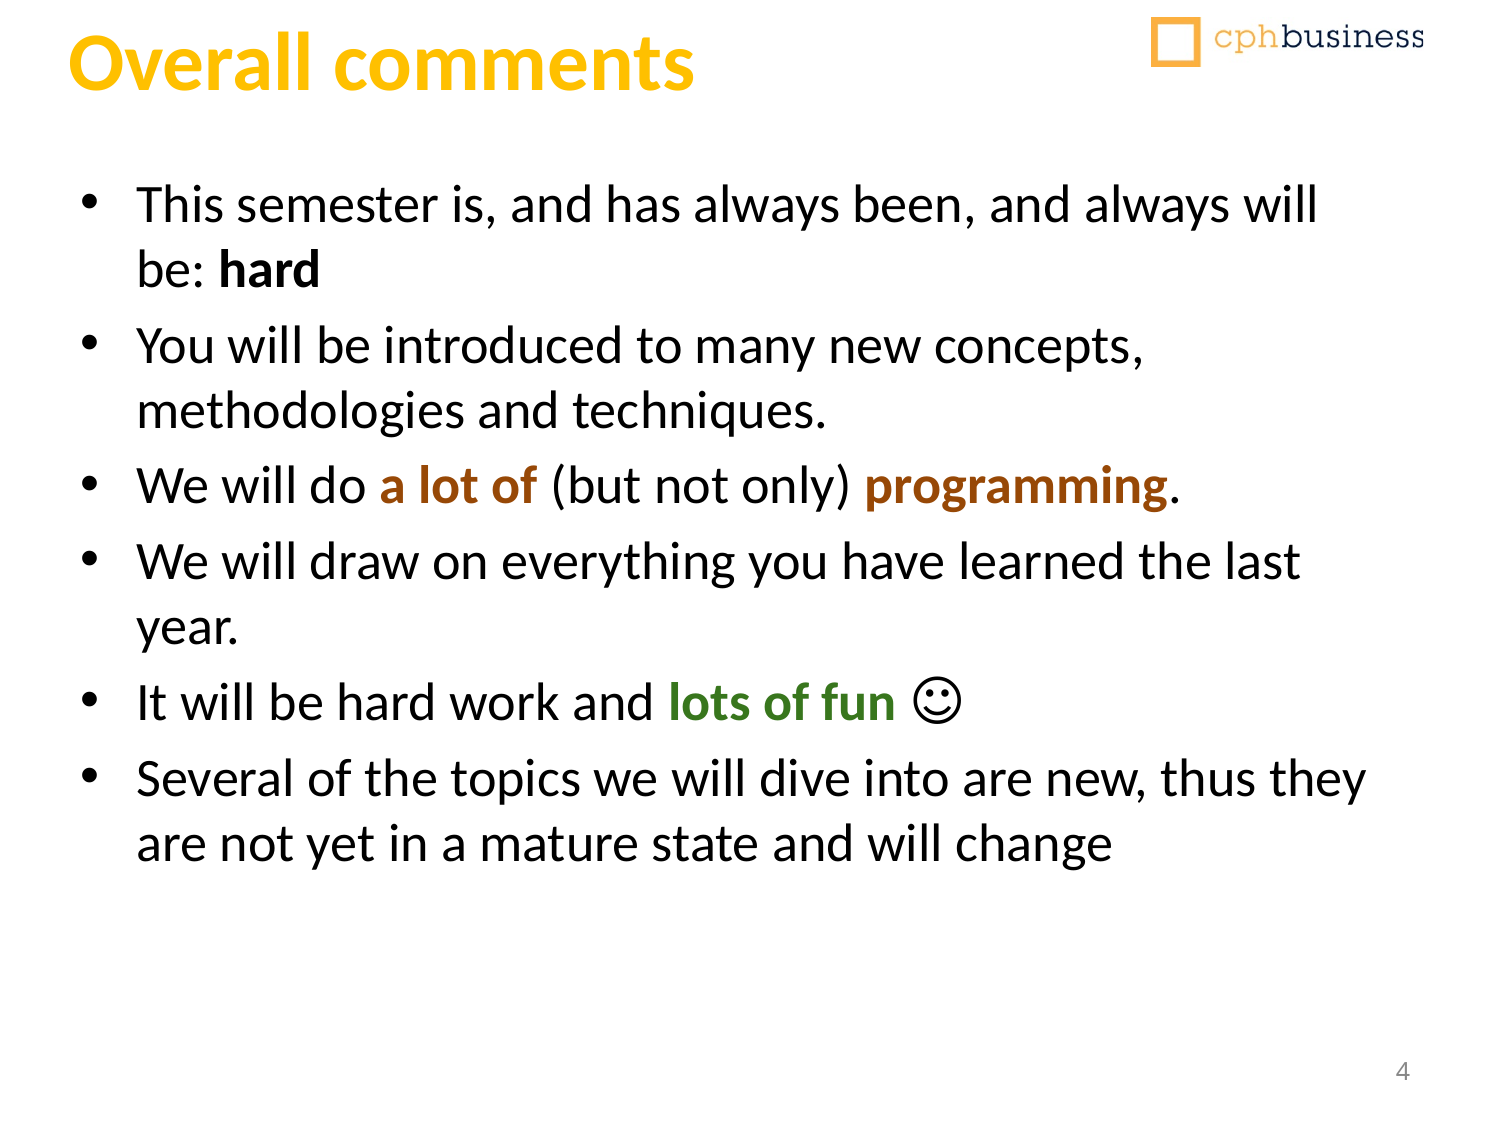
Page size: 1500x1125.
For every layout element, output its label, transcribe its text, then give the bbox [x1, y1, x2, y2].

list This semester is, and has always been, and always will be: hard You will be introduced to many new concepts, methodologies and techniques. We will do a lot of (but not only) programming. We will draw on everything you have learned the last year. It will be hard work and lots of fun ☺ Several of the topics we will dive into are new, thus they are not yet in a mature state and will change [64, 160, 1415, 1047]
slide_number <number> [1074, 1042, 1425, 1103]
picture [1151, 17, 1424, 67]
title Overall comments [53, 0, 858, 114]
